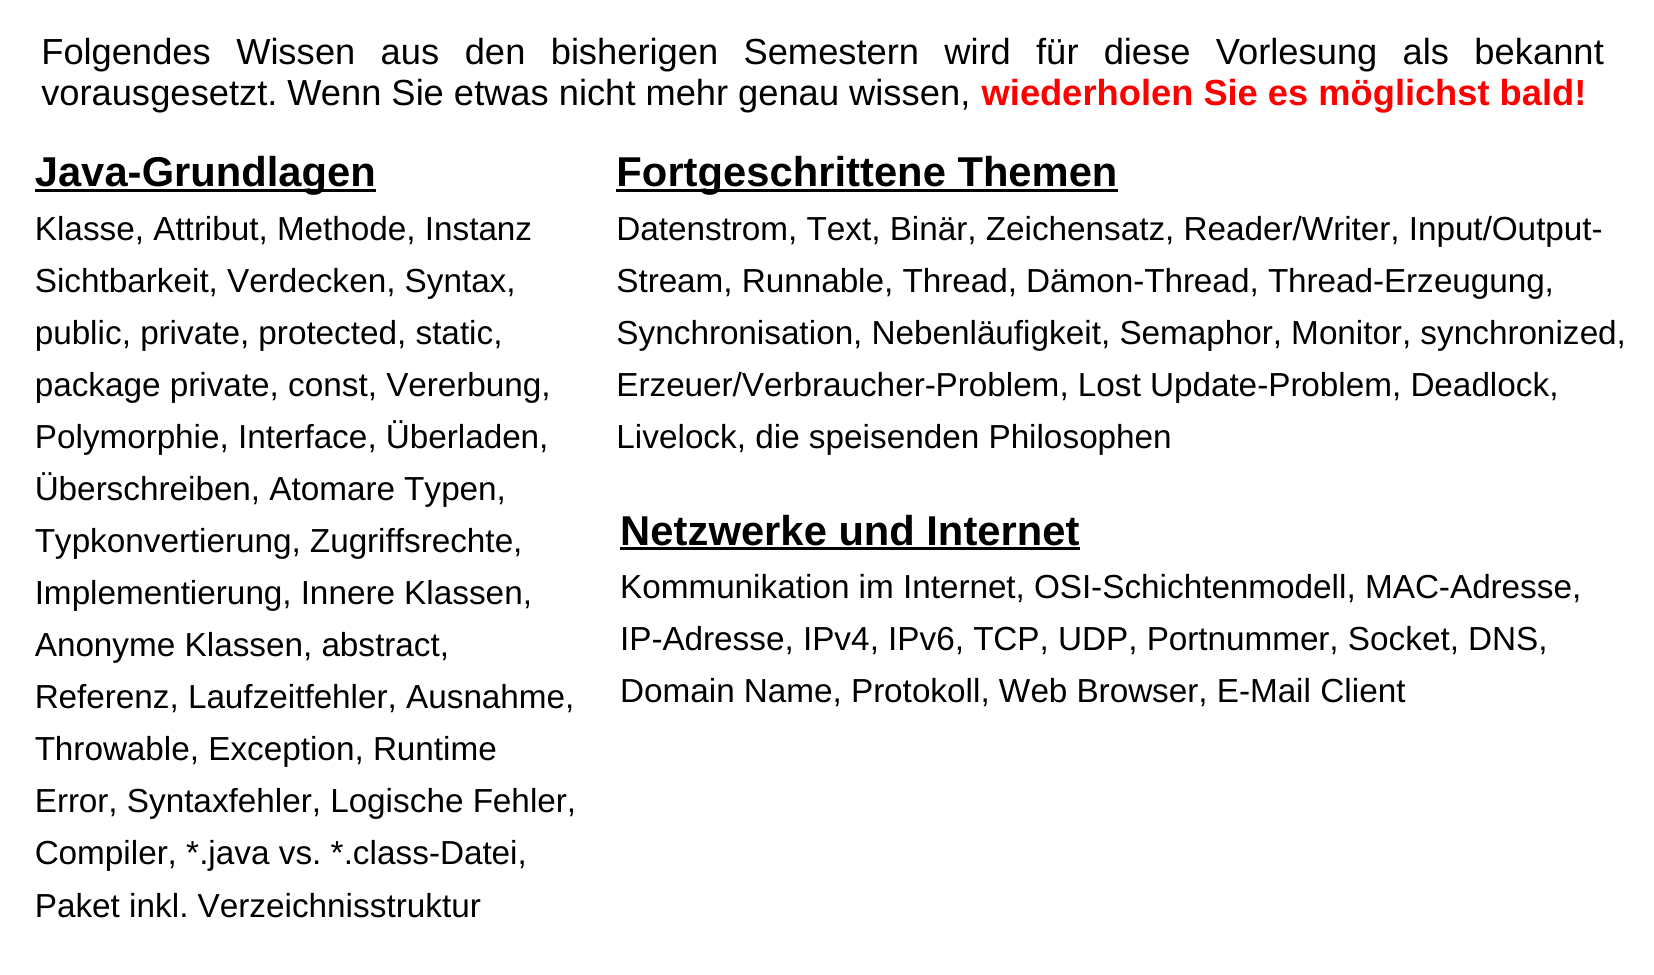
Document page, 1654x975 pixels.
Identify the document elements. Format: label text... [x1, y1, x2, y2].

text_box Netzwerke und Internet Kommunikation im Internet, OSI-Schichtenmodell, MAC-Adresse, IP-Adresse, IPv4, IPv6, TCP, UDP, Portnummer, Socket, DNS, Domain Name, Protokoll, Web Browser, E-Mail Client [620, 507, 1584, 717]
list Folgendes Wissen aus den bisherigen Semestern wird für diese Vorlesung als bekannt vorausgesetzt. Wenn Sie etwas nicht mehr genau wissen, wiederholen Sie es möglichst bald! [41, 31, 1607, 119]
text_box Fortgeschrittene Themen Datenstrom, Text, Binär, Zeichensatz, Reader/Writer, Input/Output- Stream, Runnable, Thread, Dämon-Thread, Thread-Erzeugung, Synchronisation, Nebenläufigkeit, Semaphor, Monitor, synchronized, Erzeuer/Verbraucher-Problem, Lost Update-Problem, Deadlock, Livelock, die speisenden Philosophen [616, 149, 1628, 466]
text_box Java-Grundlagen Klasse, Attribut, Methode, Instanz Sichtbarkeit, Verdecken, Syntax, public, private, protected, static, package private, const, Vererbung, Polymorphie, Interface, Überladen, Überschreiben, Atomare Typen, Typkonvertierung, Zugriffsrechte, Implementierung, Innere Klassen, Anonyme Klassen, abstract, Referenz, Laufzeitfehler, Ausnahme, Throwable, Exception, Runtime Error, Syntaxfehler, Logische Fehler, Compiler, *.java vs. *.class-Datei, Paket inkl. Verzeichnisstruktur [34, 149, 578, 949]
